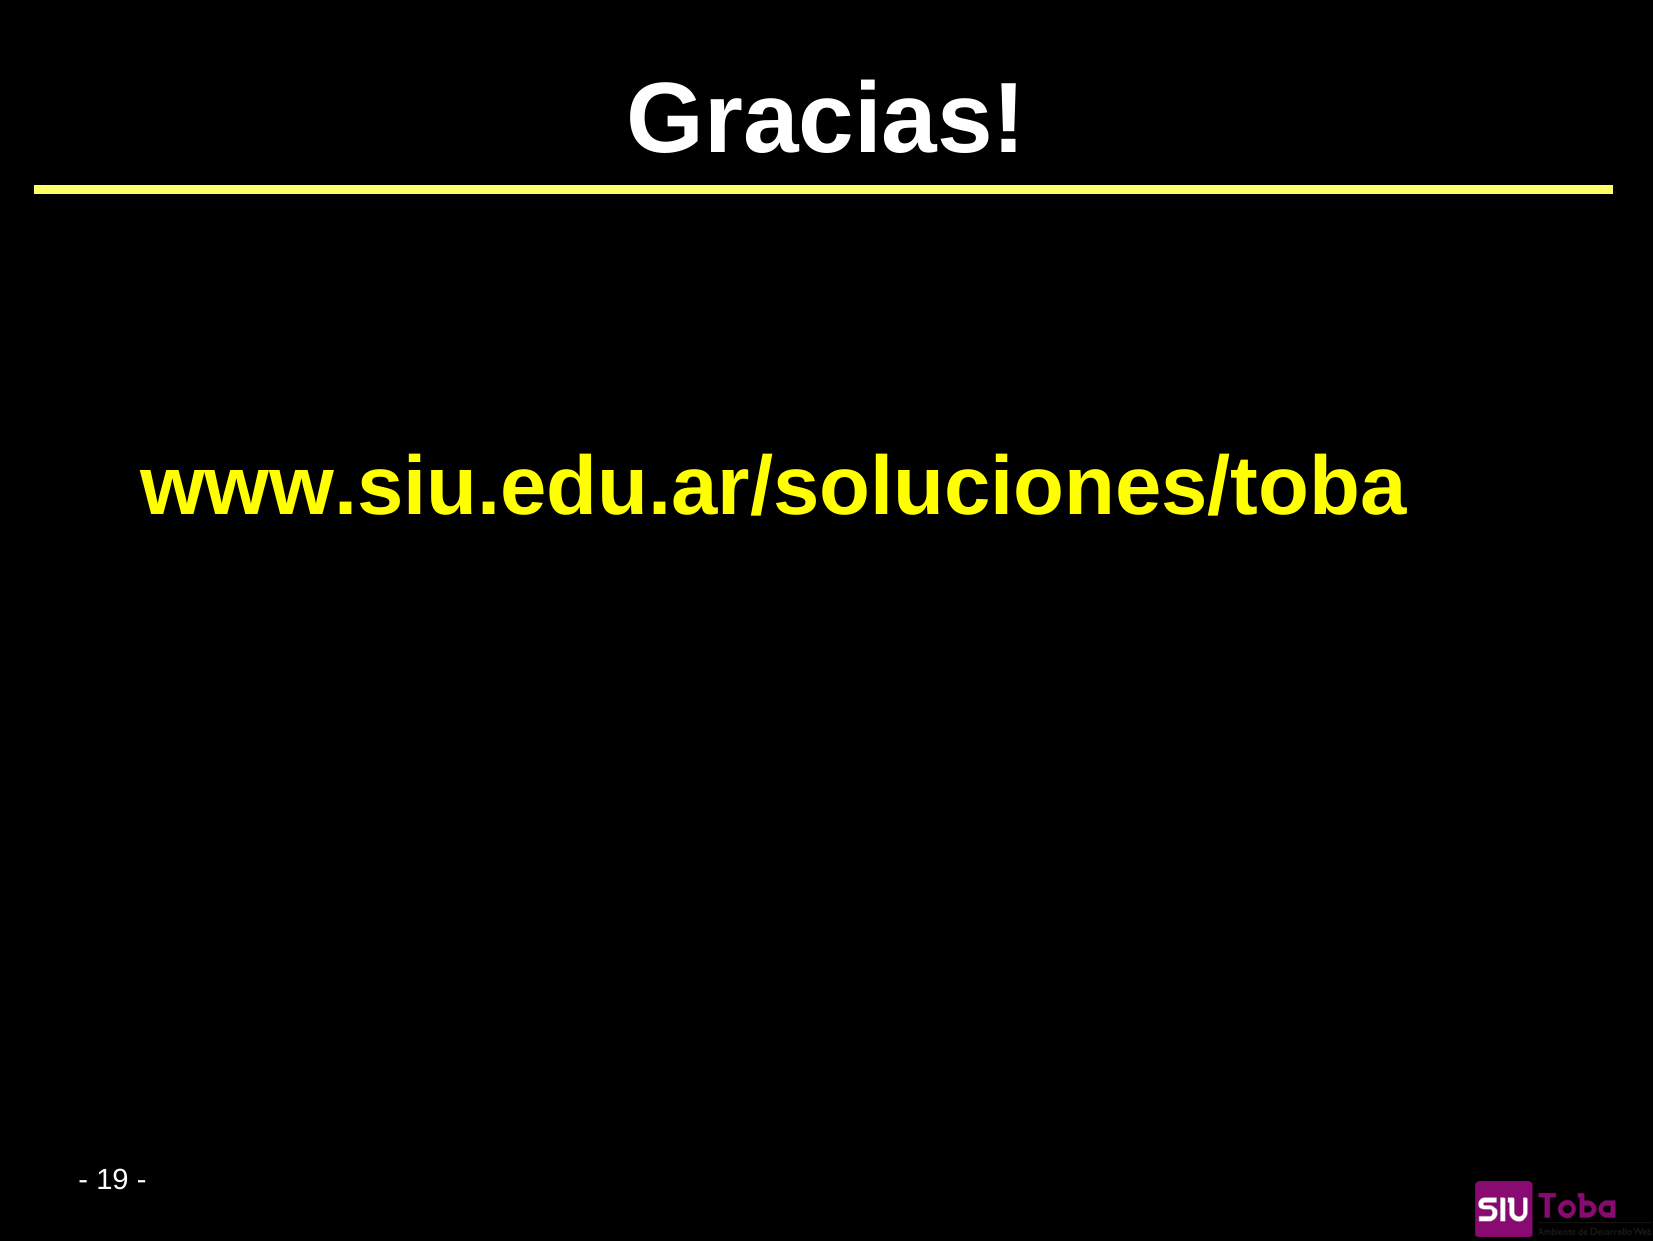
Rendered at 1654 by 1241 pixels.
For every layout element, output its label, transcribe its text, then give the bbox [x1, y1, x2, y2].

list www.siu.edu.ar/soluciones/toba [122, 439, 1577, 745]
title Gracias! [58, 47, 1594, 188]
picture [1475, 1181, 1652, 1237]
